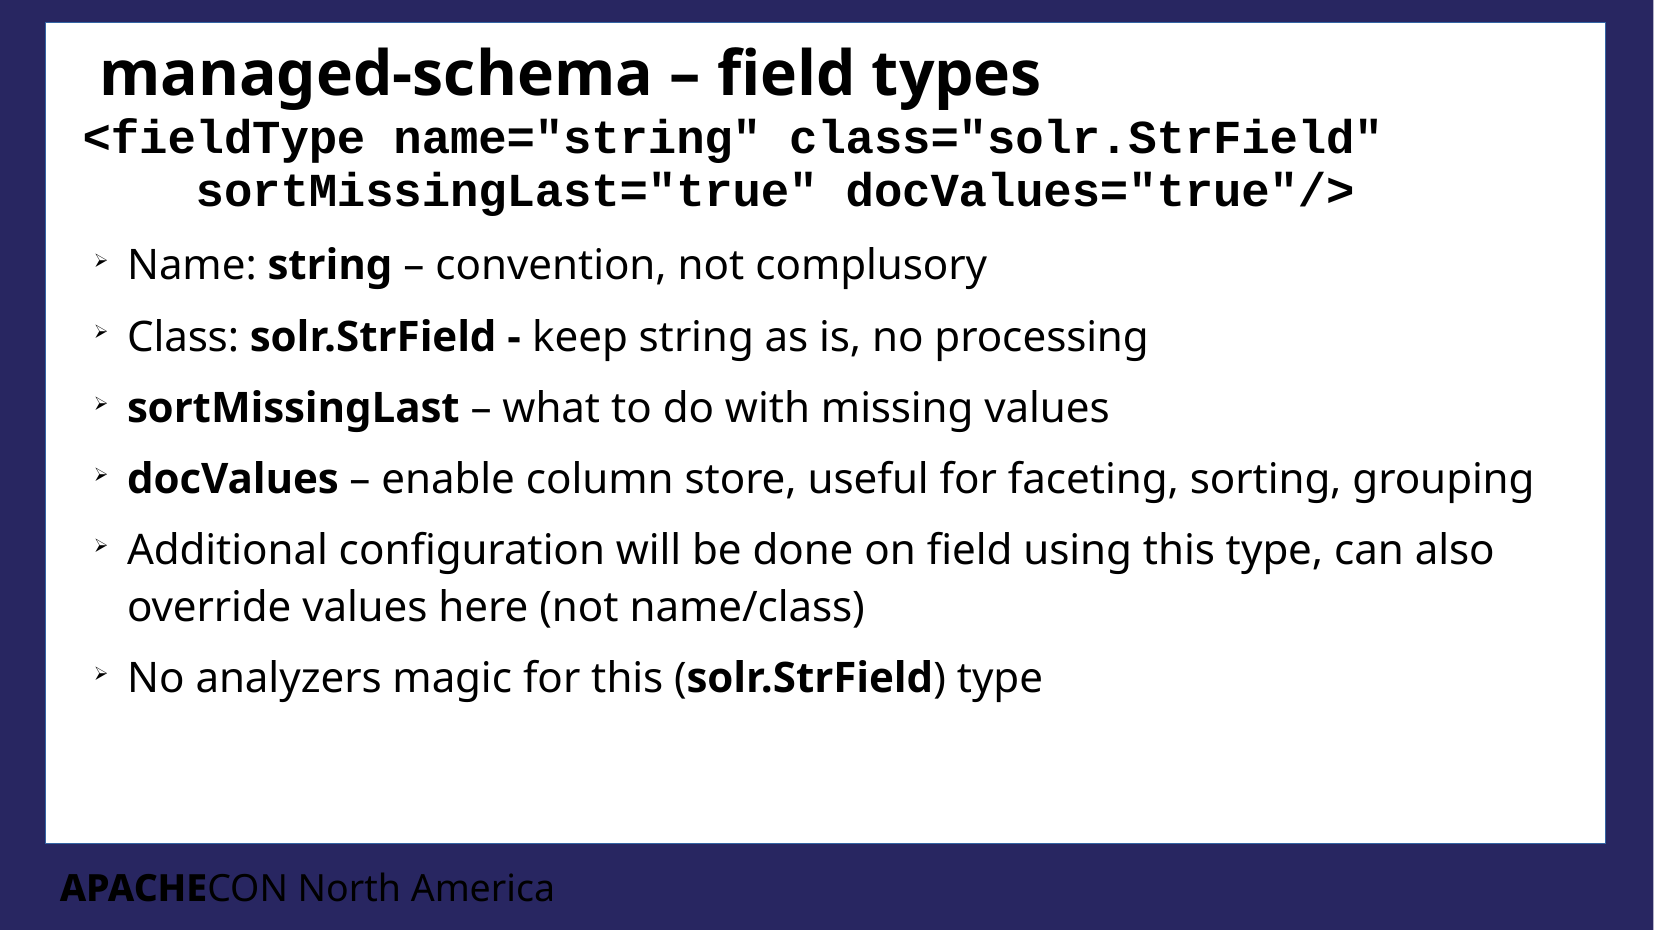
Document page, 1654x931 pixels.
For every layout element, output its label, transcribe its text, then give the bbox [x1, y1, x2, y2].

list <fieldType name="string" class="solr.StrField" sortMissingLast="true" docValues="true"/> Name: string – convention, not complusory Class: solr.StrField - keep string as is, no processing sortMissingLast – what to do with missing values docValues – enable column store, useful for faceting, sorting, grouping Additional configuration will be done on field using this type, can also override values here (not name/class) No analyzers magic for this (solr.StrField) type [82, 114, 1571, 752]
title managed-schema – field types [99, 32, 1540, 110]
